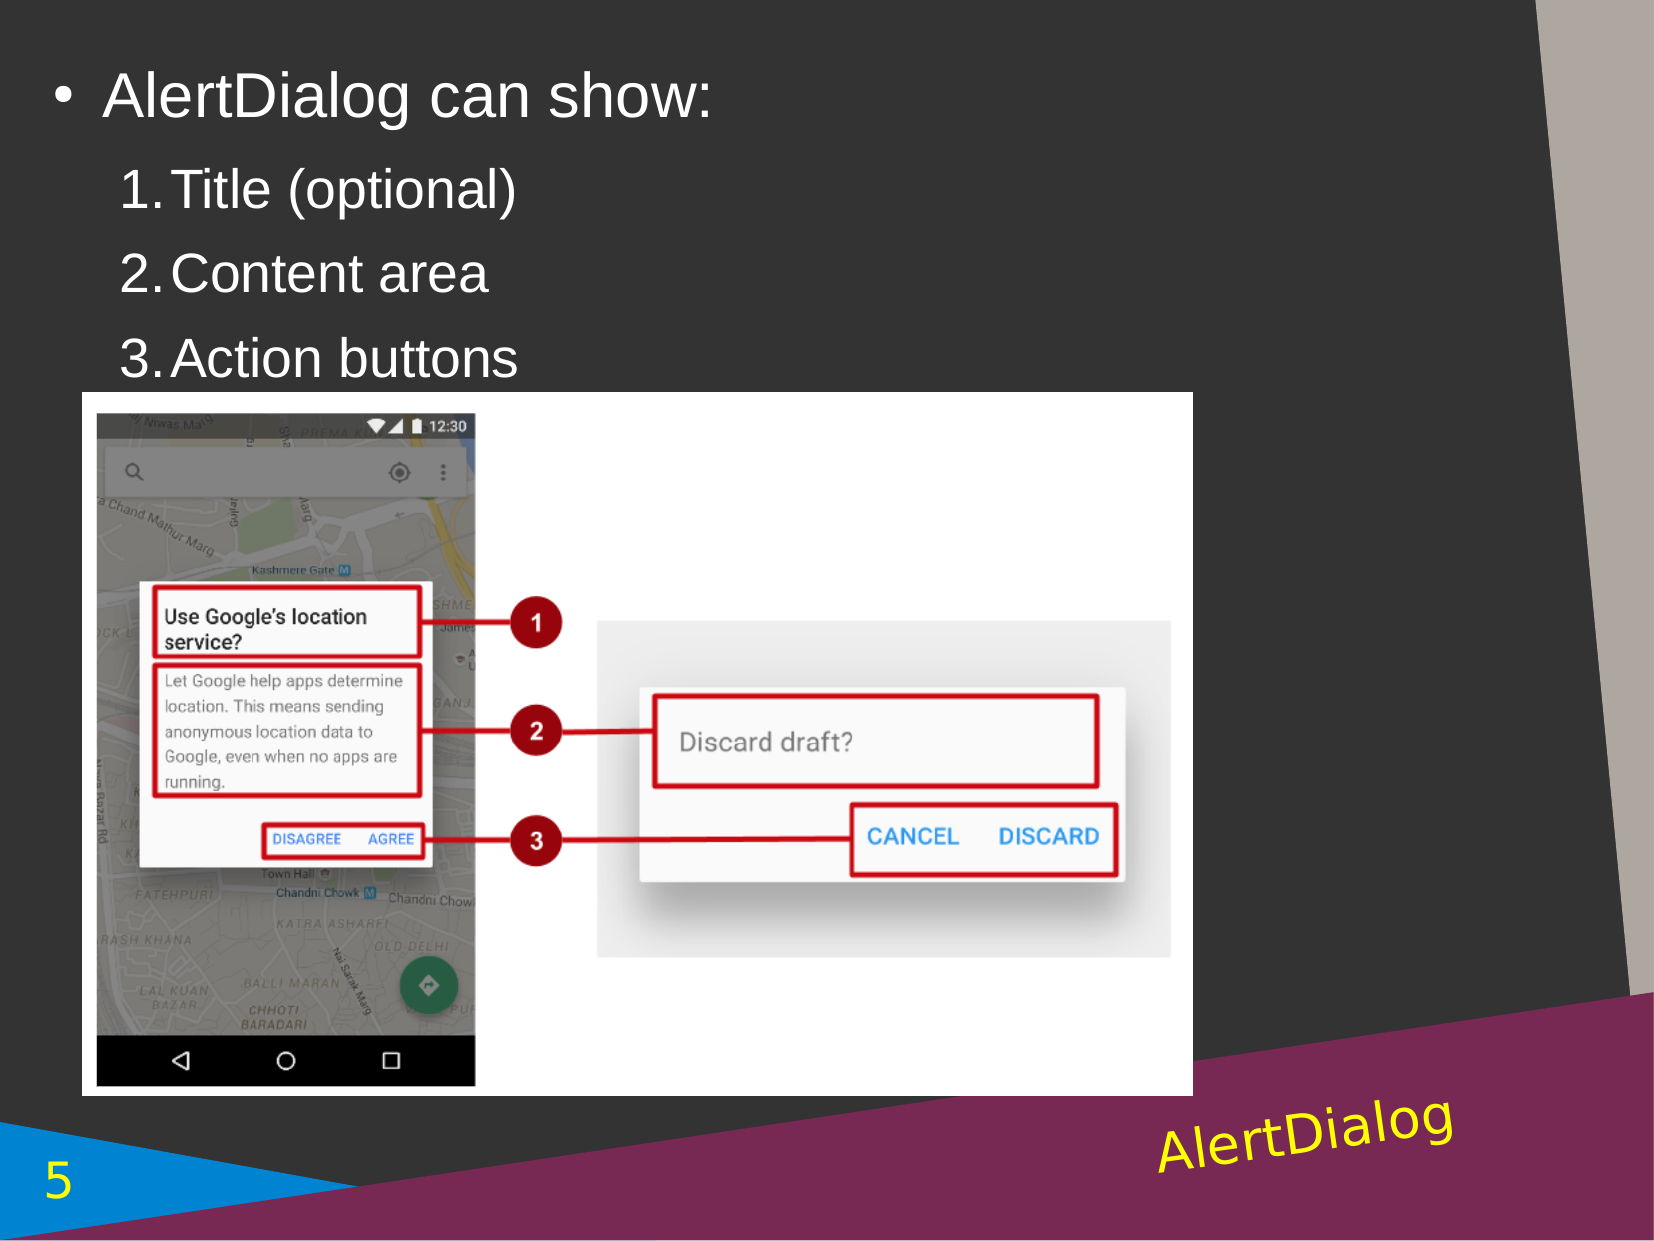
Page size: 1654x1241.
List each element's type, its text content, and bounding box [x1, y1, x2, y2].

list AlertDialog can show: Title (optional) Content area Action buttons [35, 59, 981, 390]
title AlertDialog [957, 995, 1654, 1241]
picture [82, 392, 1193, 1096]
